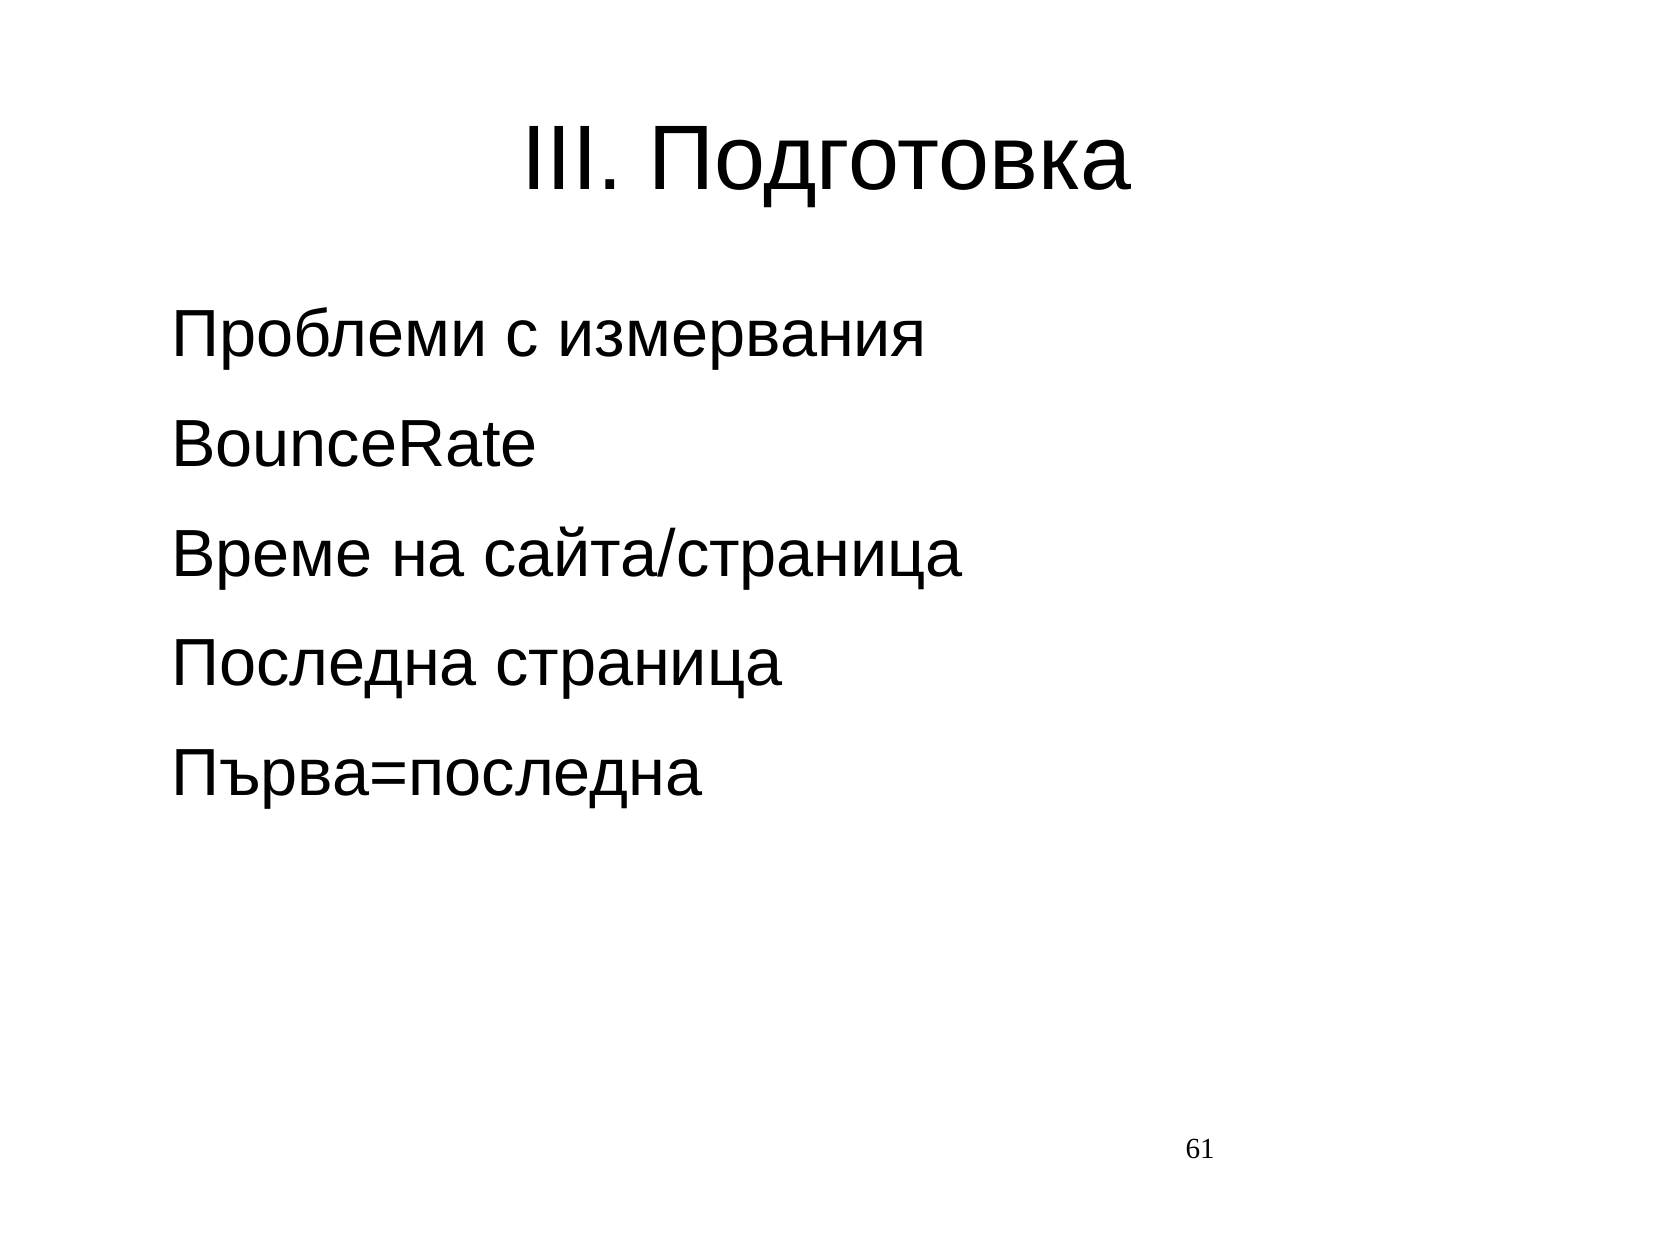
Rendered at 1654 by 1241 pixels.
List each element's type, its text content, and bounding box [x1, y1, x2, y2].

text_box [1185, 1129, 1571, 1216]
title III. Подготовка [82, 49, 1571, 257]
list Проблеми с измервания BounceRate Време на сайта/страница Последна страница Първа=последна [82, 290, 1571, 1109]
